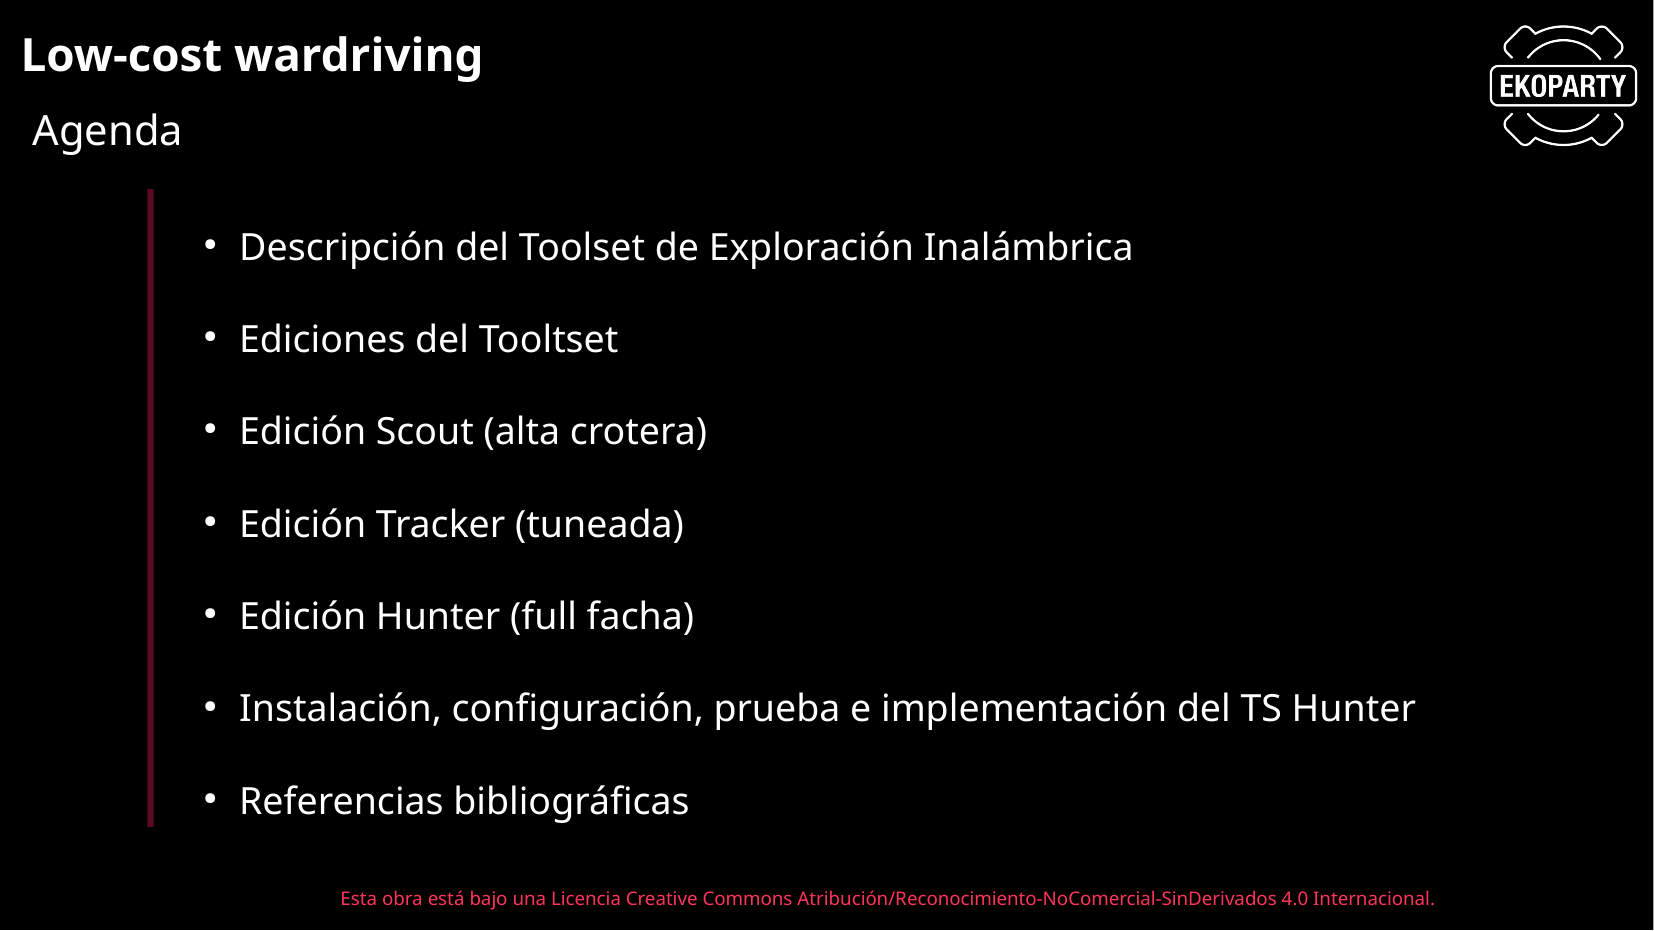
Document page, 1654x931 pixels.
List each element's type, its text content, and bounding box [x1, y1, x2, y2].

text_box Agenda [17, 93, 226, 161]
text_box Esta obra está bajo una Licencia Creative Commons Atribución/Reconocimiento-NoComercial-SinDerivados 4.0 Internacional. [325, 878, 1654, 917]
text_box Low-cost wardriving [5, 14, 1476, 87]
text_box Descripción del Toolset de Exploración Inalámbrica Ediciones del Tooltset Edición Scout (alta crotera) Edición Tracker (tuneada) Edición Hunter (full facha) Instalación, configuración, prueba e implementación del TS Hunter Referencias bibliográficas [188, 212, 1605, 811]
picture [1476, 0, 1654, 178]
